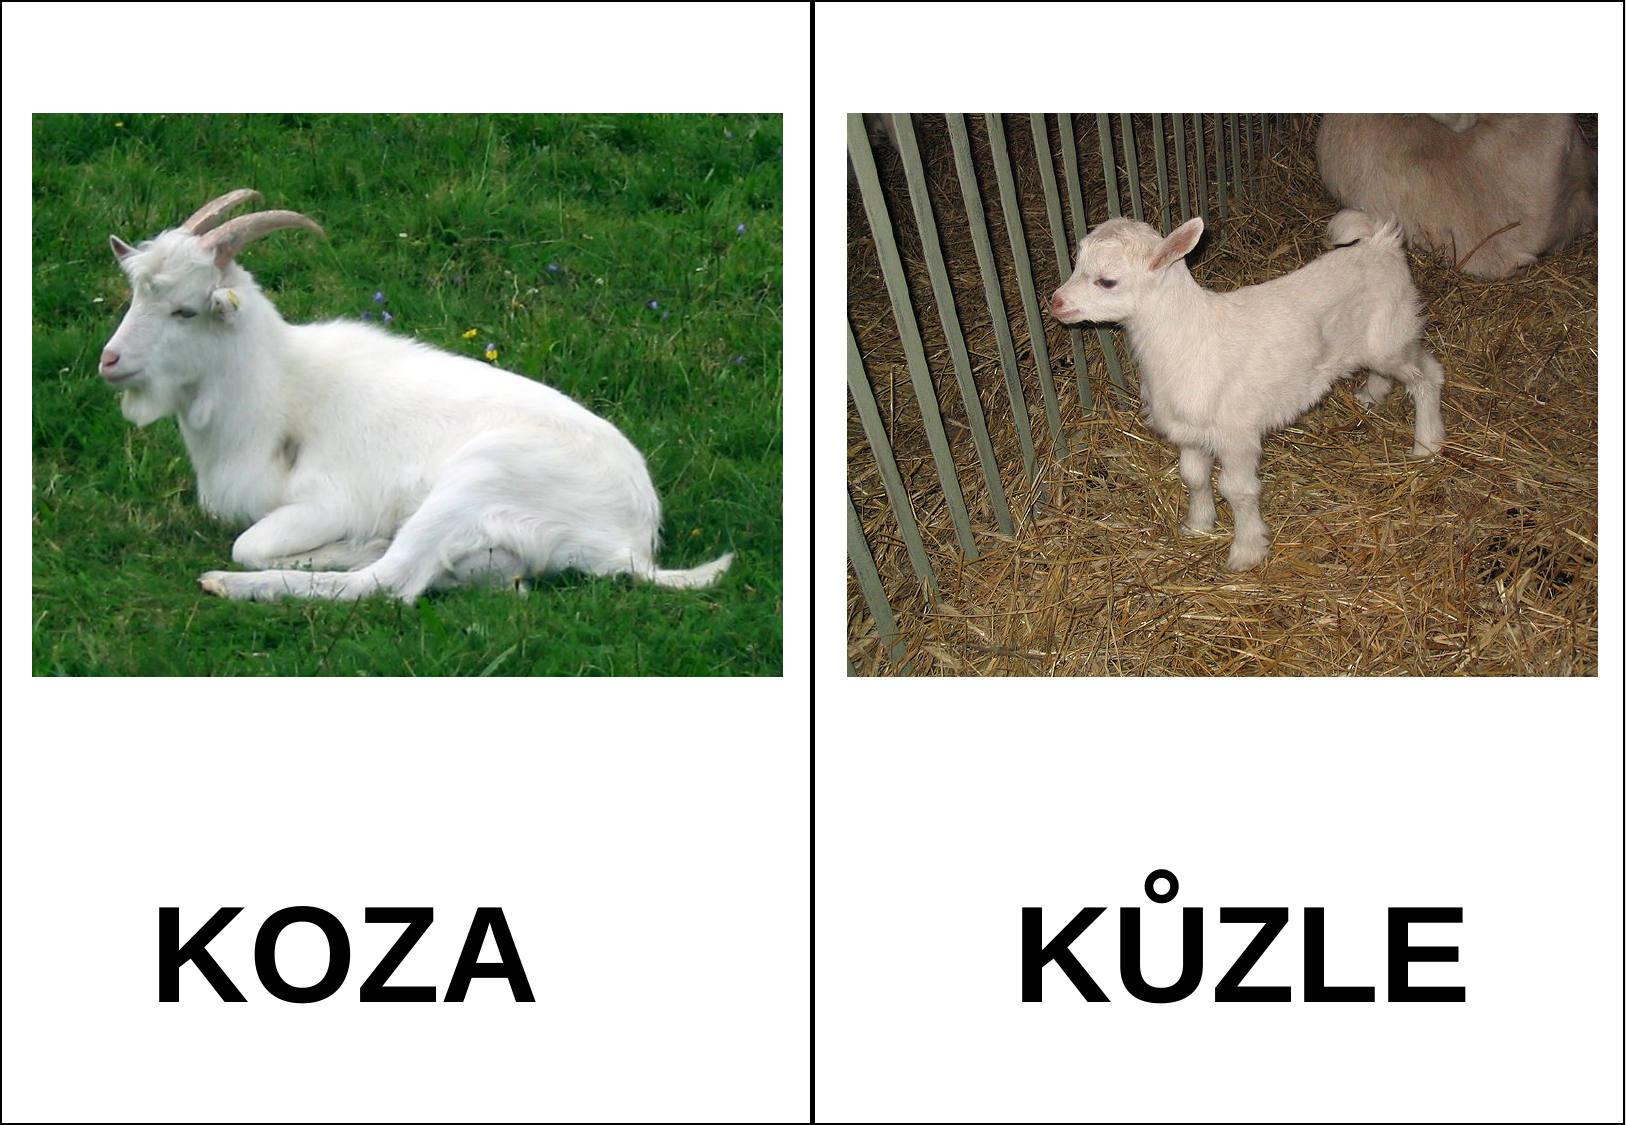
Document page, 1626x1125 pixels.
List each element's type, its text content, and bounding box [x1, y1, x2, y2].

text_box KŮZLE [998, 857, 1487, 1039]
picture [32, 113, 783, 677]
text_box KOZA [135, 857, 556, 1039]
picture [847, 113, 1598, 677]
text_box [0, 0, 1625, 1125]
